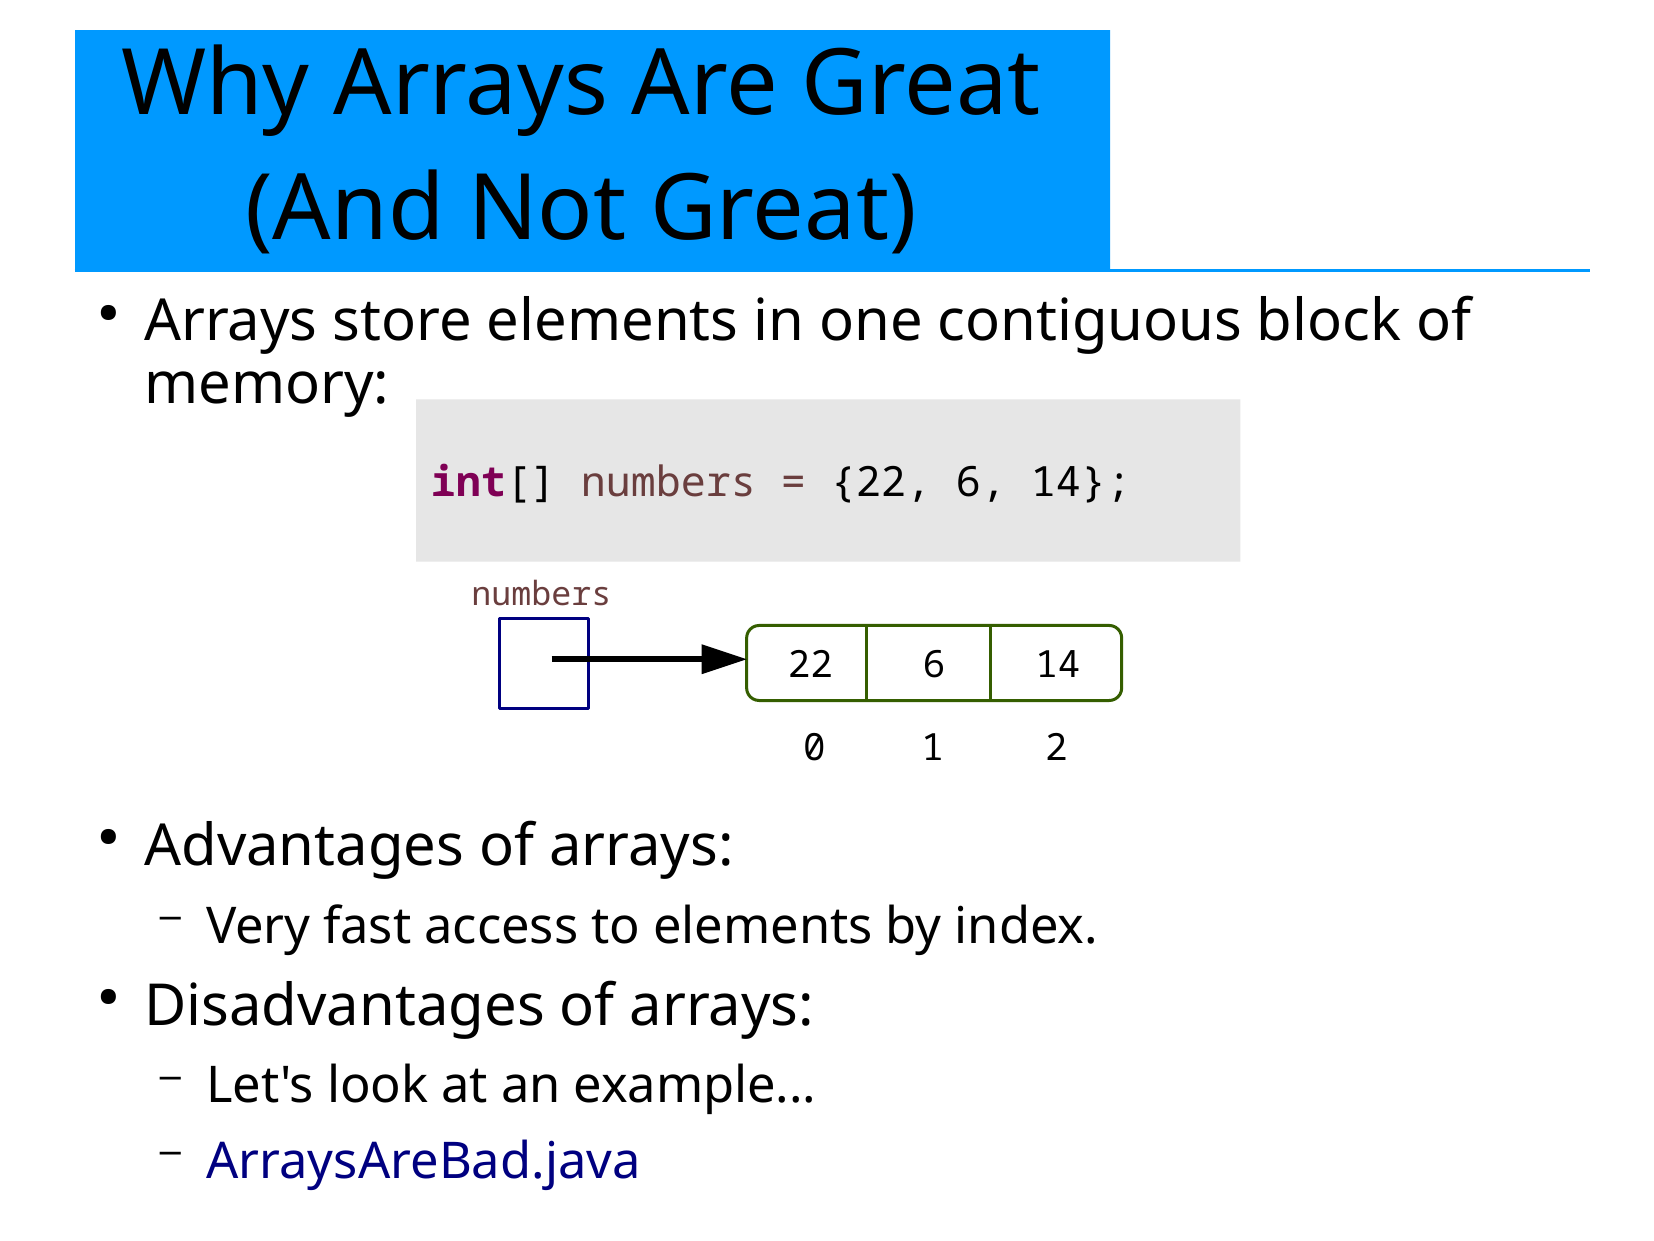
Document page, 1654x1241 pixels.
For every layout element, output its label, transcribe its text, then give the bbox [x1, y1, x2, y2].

text_box 2 [1019, 713, 1094, 773]
text_box 0 [776, 713, 852, 773]
title Why Arrays Are Great (And Not Great) [82, 6, 1081, 276]
text_box 1 [895, 713, 970, 773]
text_box numbers [456, 562, 628, 617]
list Arrays store elements in one contiguous block of memory: Advantages of arrays: Very fast access to elements by index. Disadvantages of arrays: Let's look at an example... ArraysAreBad.java [82, 290, 1571, 1201]
text_box 22 6 14 [746, 625, 1122, 701]
text_box [499, 618, 589, 709]
text_box int[] numbers = {22, 6, 14}; [416, 399, 1241, 542]
